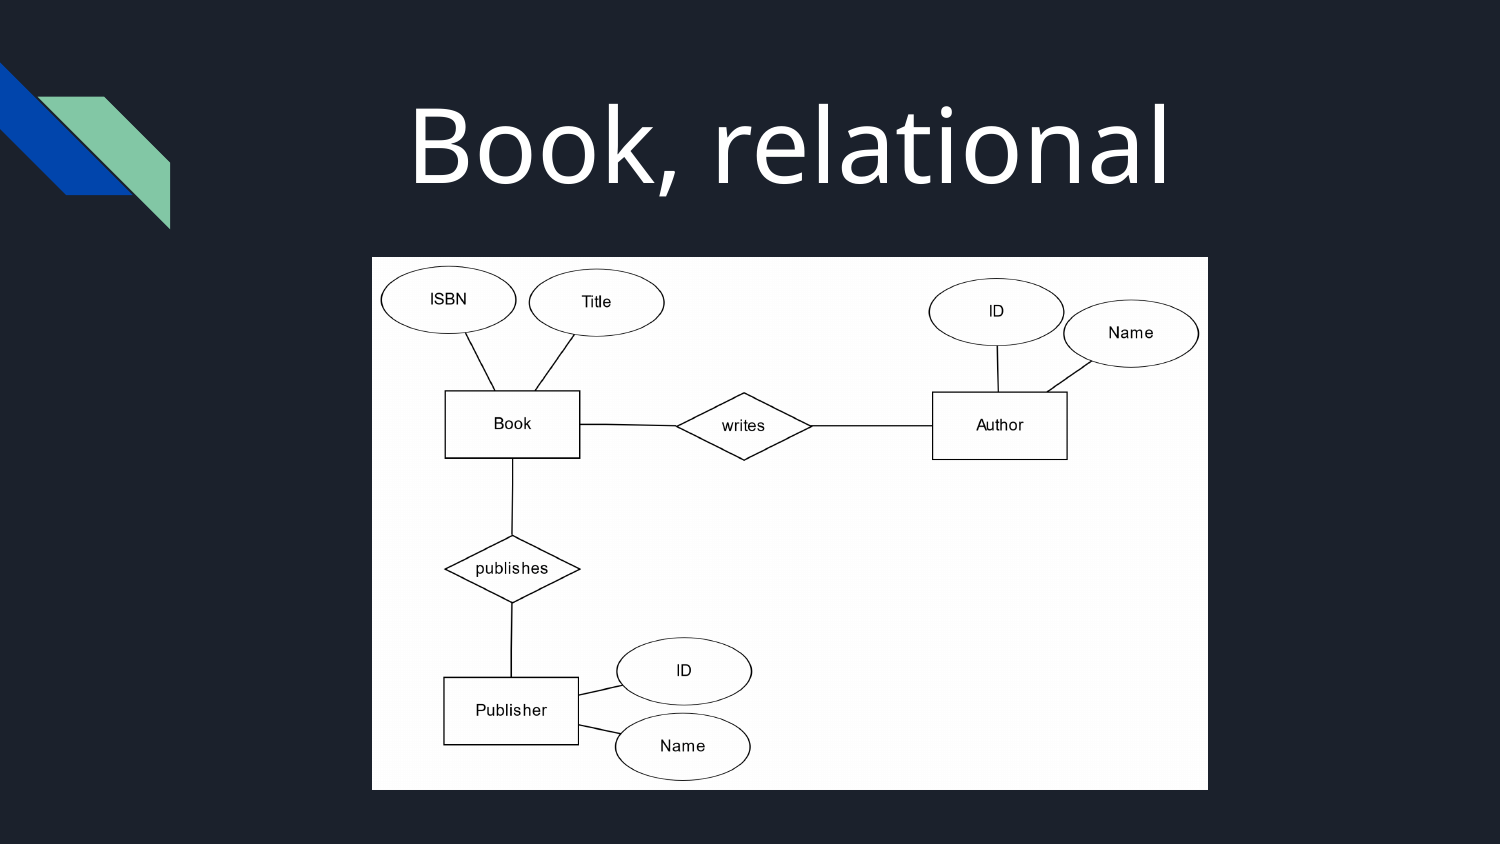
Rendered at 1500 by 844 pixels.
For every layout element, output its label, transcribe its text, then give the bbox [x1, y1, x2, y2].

picture [372, 257, 1208, 790]
title Book, relational [212, 64, 1368, 215]
